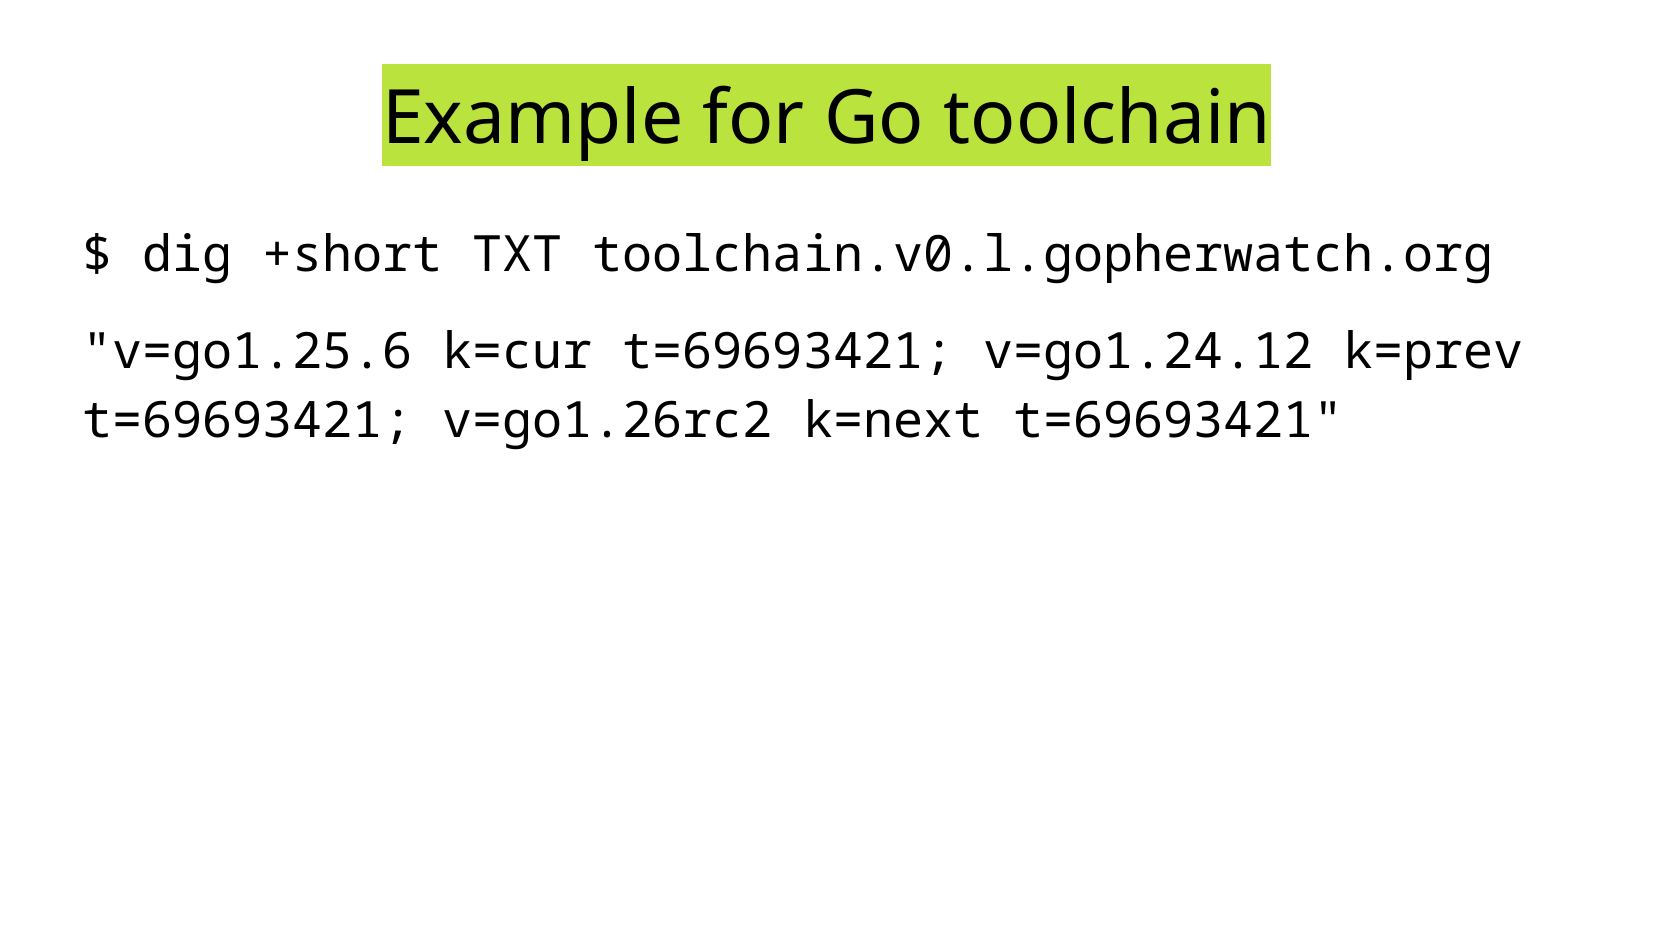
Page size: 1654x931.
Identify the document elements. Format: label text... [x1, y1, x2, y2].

list $ dig +short TXT toolchain.v0.l.gopherwatch.org "v=go1.25.6 k=cur t=69693421; v=go1.24.12 k=prev t=69693421; v=go1.26rc2 k=next t=69693421" [82, 217, 1571, 758]
title Example for Go toolchain [82, 37, 1571, 193]
